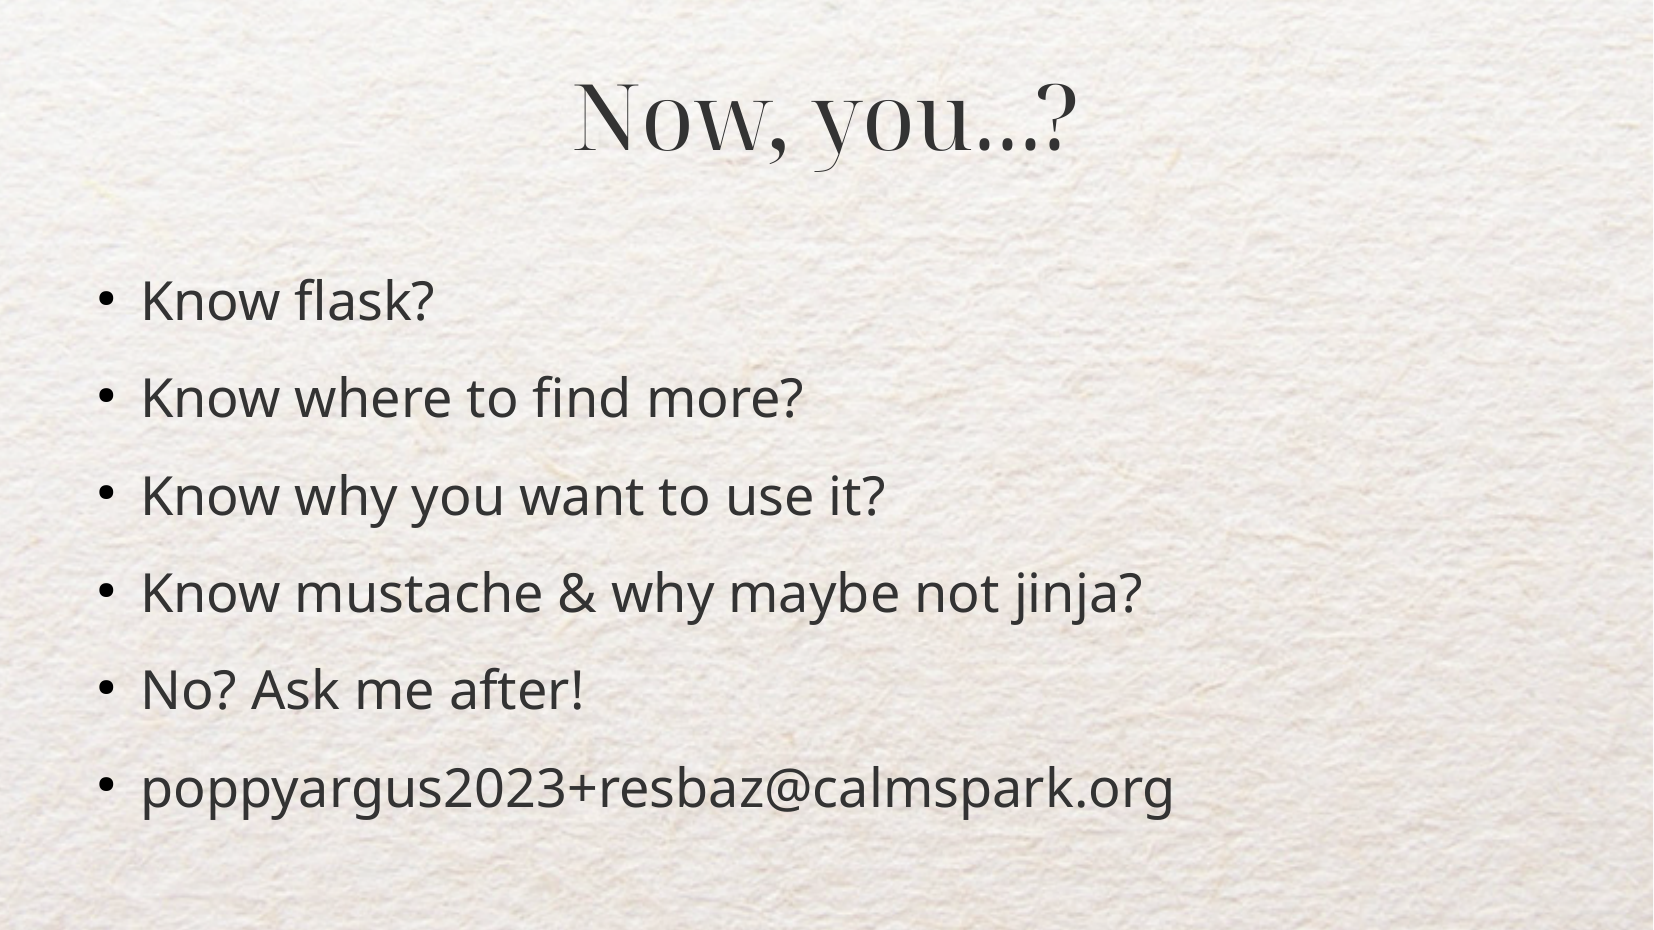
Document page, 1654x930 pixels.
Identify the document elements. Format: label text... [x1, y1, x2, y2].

title Now, you...? [82, 37, 1571, 193]
list Know flask? Know where to find more? Know why you want to use it? Know mustache & why maybe not jinja? No? Ask me after! poppyargus2023+resbaz@calmspark.org [82, 262, 1571, 825]
picture [0, 0, 1654, 930]
